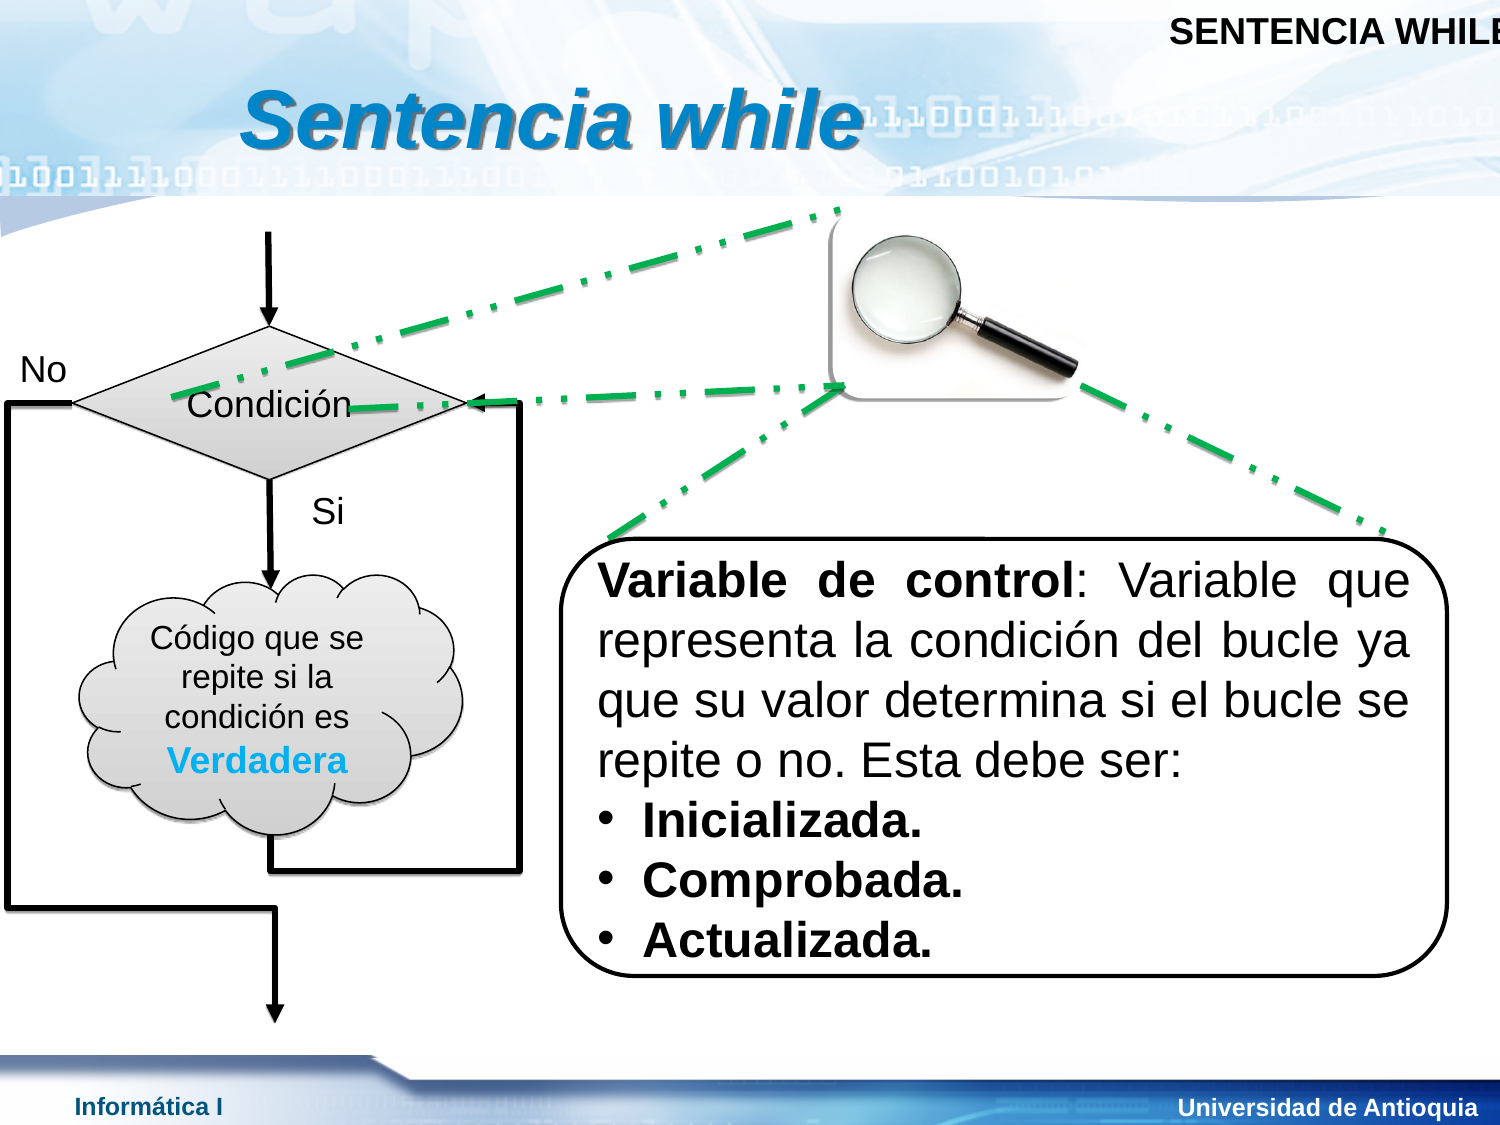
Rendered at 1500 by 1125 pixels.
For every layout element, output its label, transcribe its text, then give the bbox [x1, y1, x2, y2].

text_box Variable de control: Variable que representa la condición del bucle ya que su valor determina si el bucle se repite o no. Esta debe ser: Inicializada. Comprobada. Actualizada. [560, 538, 1447, 976]
text_box Código que se repite si la condición es Verdadera [79, 575, 463, 835]
title Sentencia while [224, 57, 1438, 150]
picture [0, 0, 1500, 196]
text_box SENTENCIA WHILE [1155, 0, 1500, 59]
text_box Condición [72, 326, 467, 480]
text_box No [4, 338, 82, 398]
picture [0, 1055, 1500, 1125]
text_box [832, 208, 1087, 399]
text_box Si [296, 479, 360, 540]
